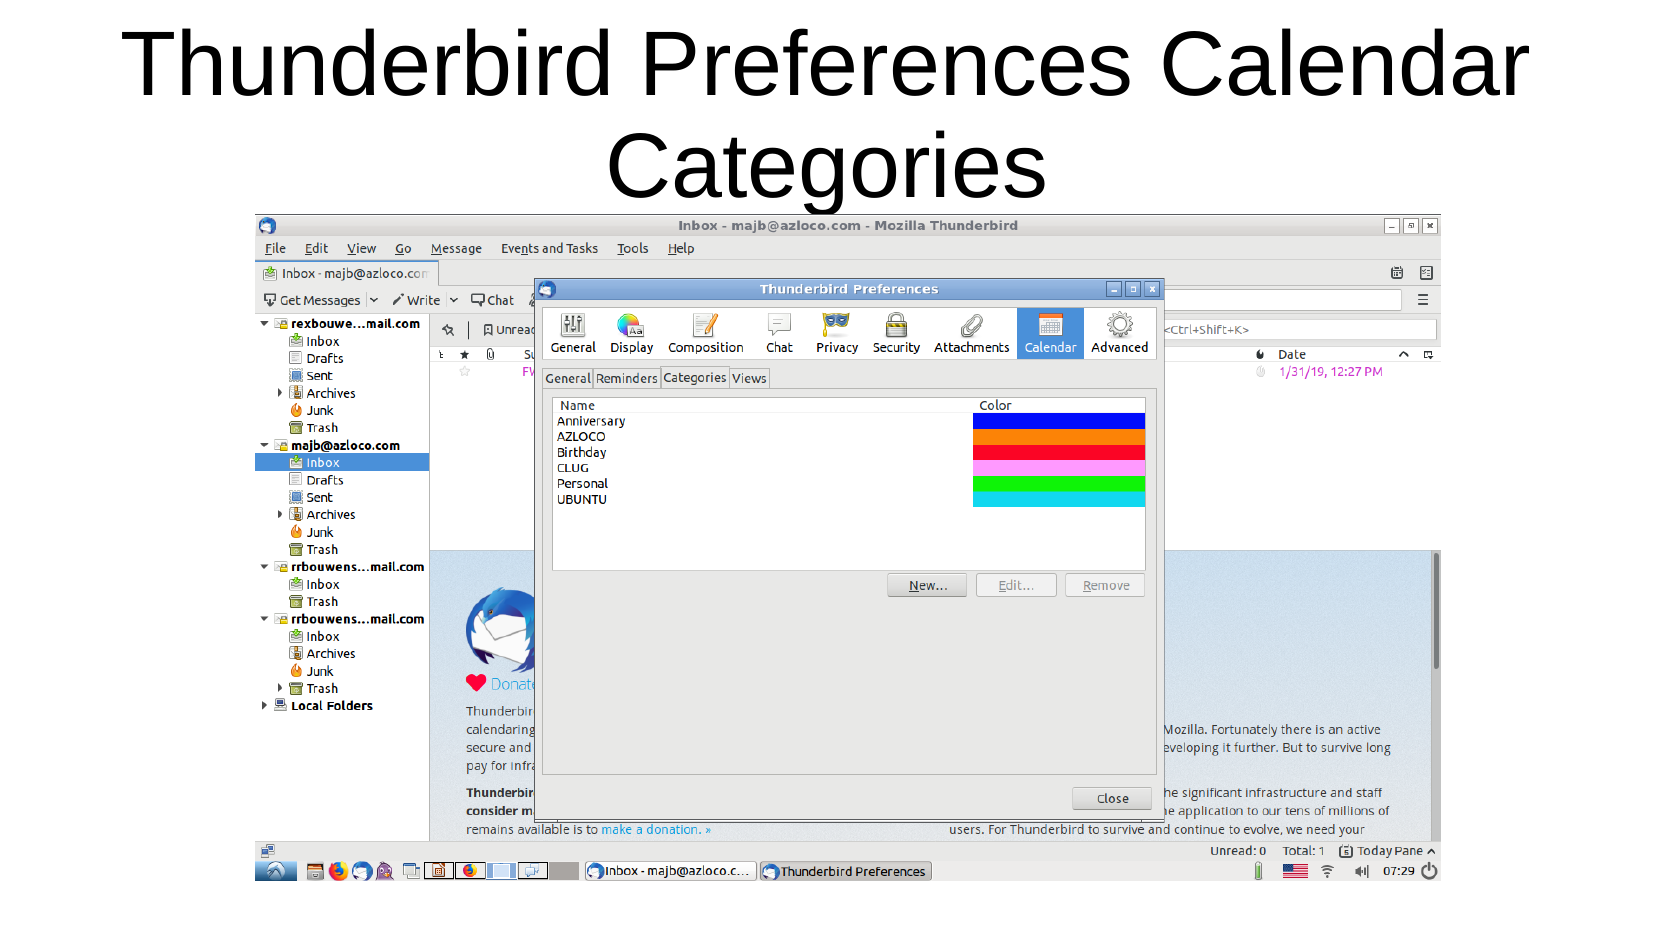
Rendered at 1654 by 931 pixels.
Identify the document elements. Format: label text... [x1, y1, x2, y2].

picture [255, 214, 1441, 881]
title Thunderbird Preferences Calendar Categories [82, 12, 1571, 218]
